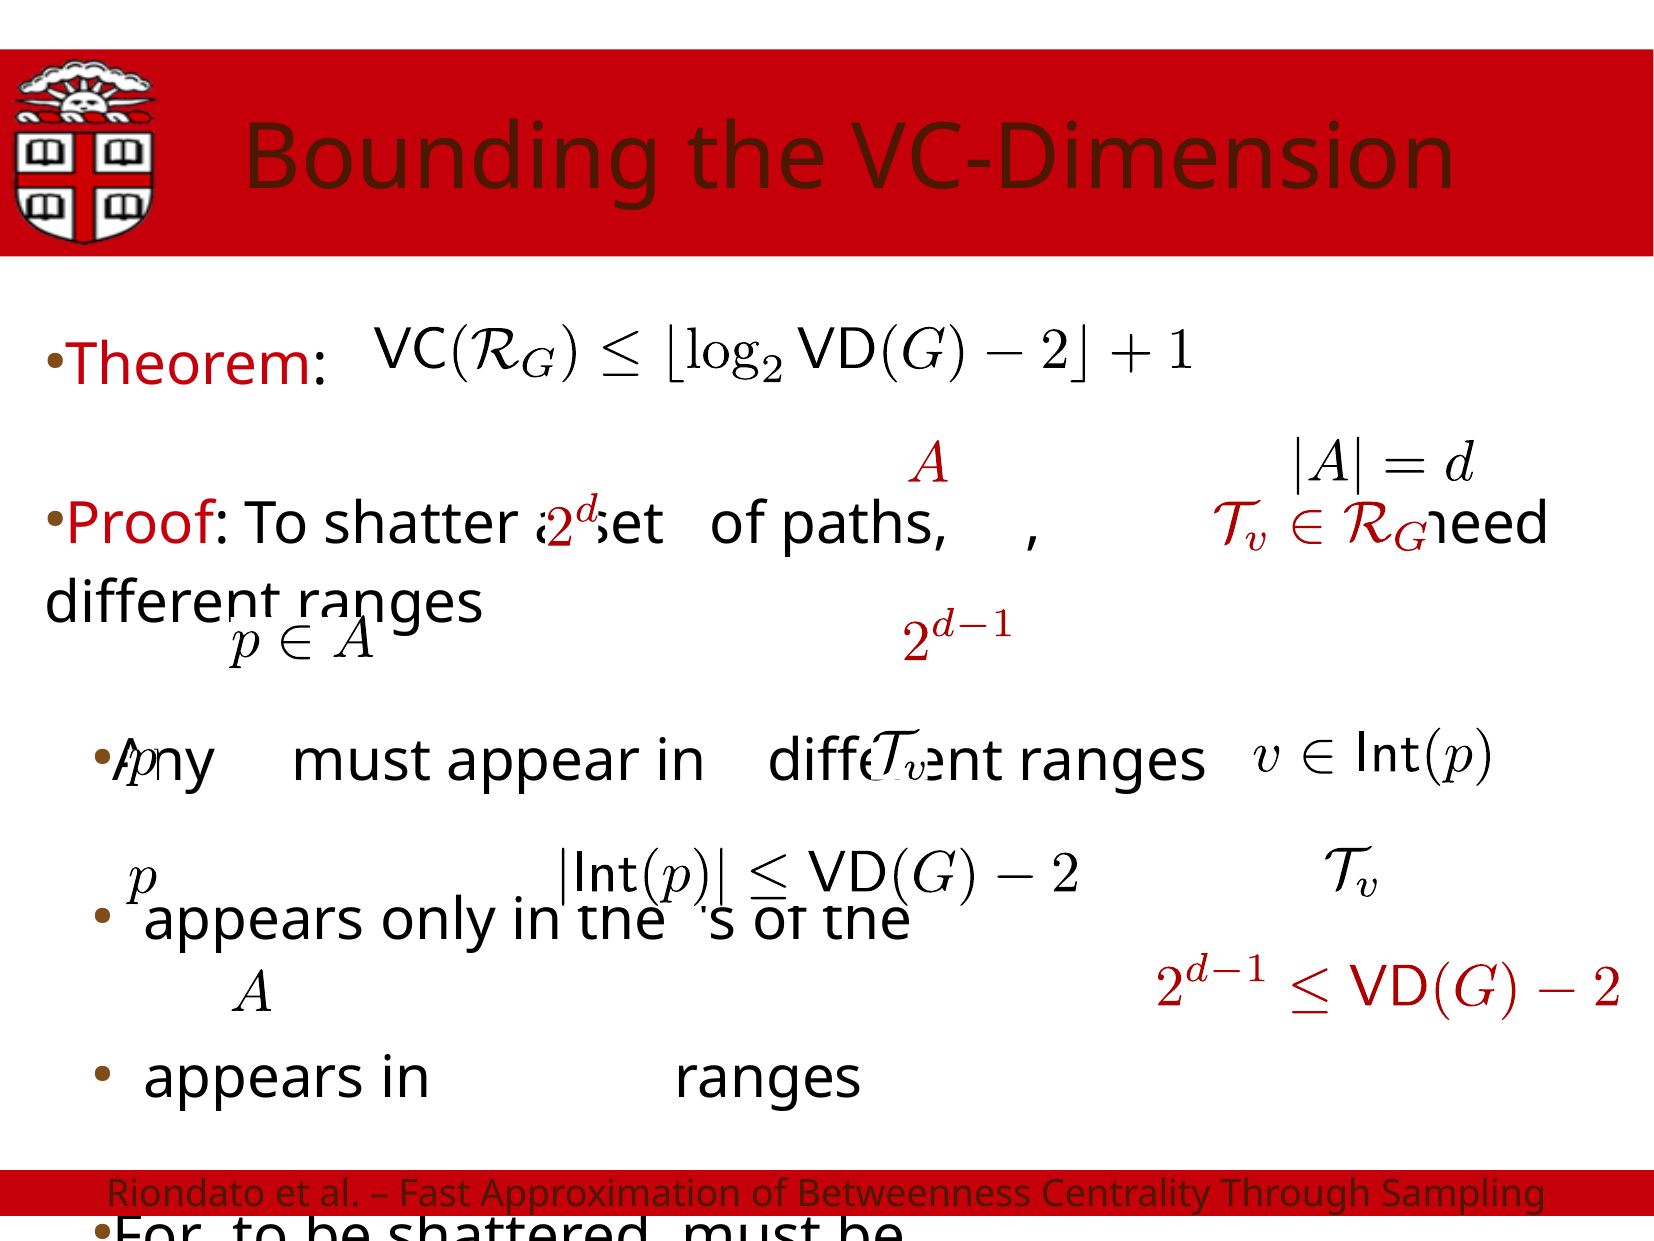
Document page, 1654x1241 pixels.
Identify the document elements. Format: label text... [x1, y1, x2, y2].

text_box [373, 324, 1196, 383]
text_box [229, 969, 274, 1011]
text_box [555, 847, 1081, 906]
text_box [871, 728, 928, 781]
picture [11, 59, 158, 245]
text_box [1289, 436, 1475, 496]
text_box Riondato et al. – Fast Approximation of Betweenness Centrality Through Sampling [0, 1170, 1654, 1216]
text_box [901, 607, 1015, 661]
text_box [1211, 499, 1429, 552]
text_box [125, 748, 157, 786]
text_box [905, 439, 950, 482]
text_box Theorem: Proof: To shatter a set of paths, , we need different ranges Any must appear in different ranges appears only in the 's of the appears in ranges For to be shattered, must be Implies the thesis [30, 315, 1621, 1146]
text_box [1323, 845, 1380, 897]
title Bounding the VC-Dimension [0, 49, 1654, 257]
text_box [545, 493, 599, 546]
text_box [125, 867, 157, 905]
text_box [228, 615, 376, 669]
text_box [1155, 952, 1622, 1021]
text_box [1251, 727, 1496, 786]
